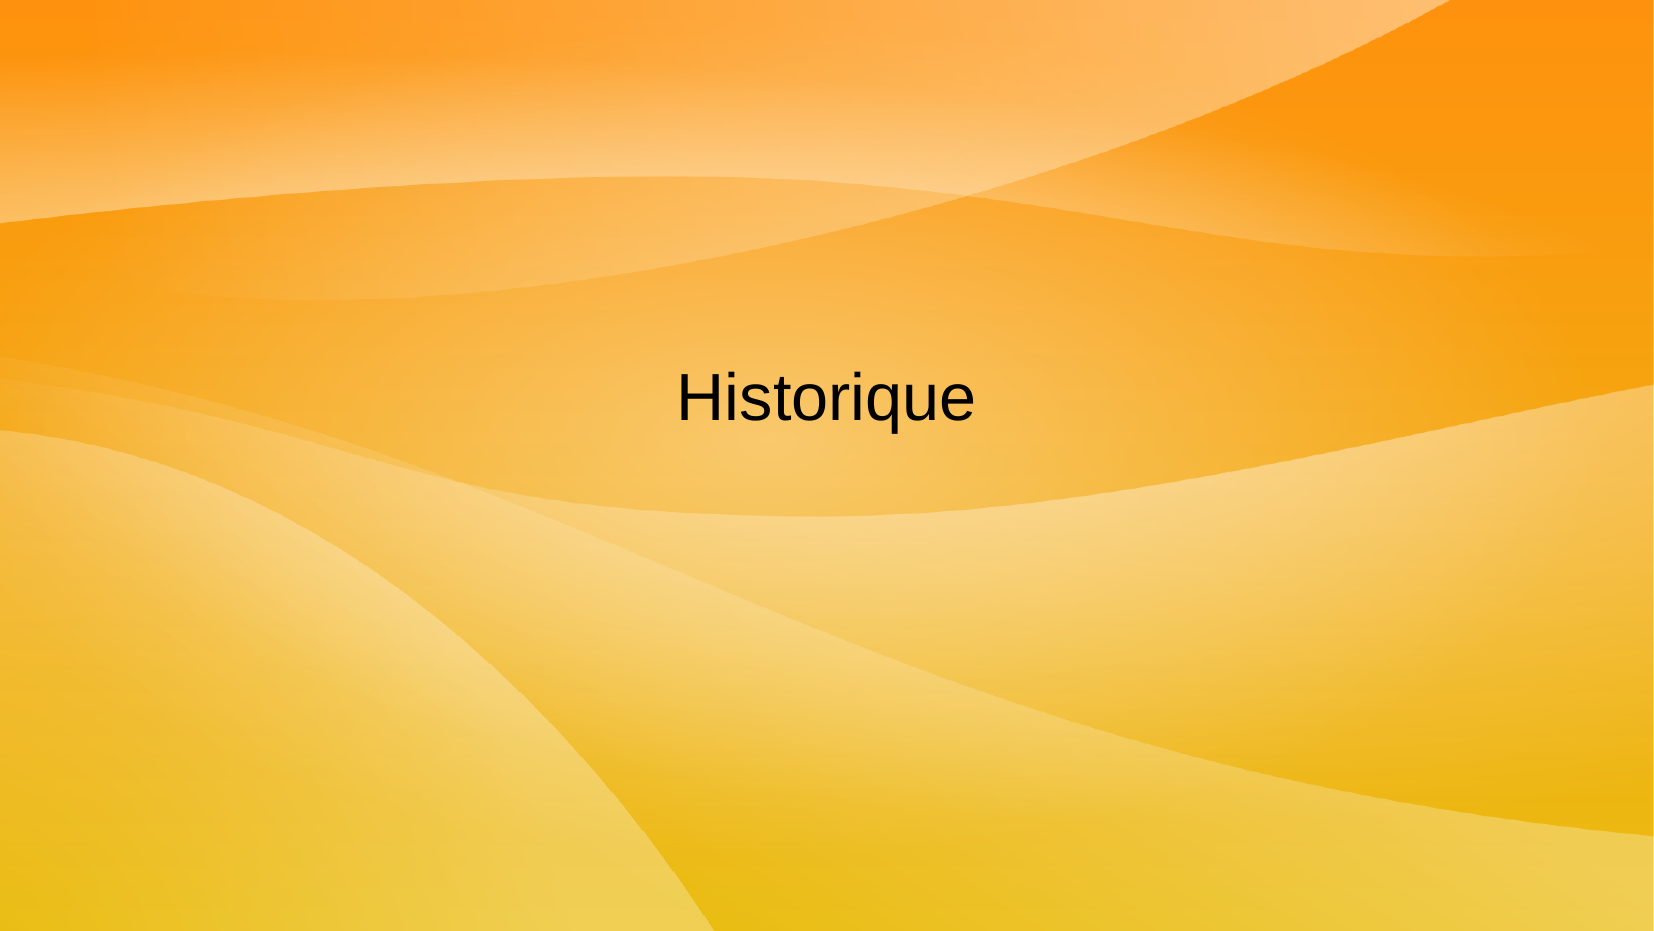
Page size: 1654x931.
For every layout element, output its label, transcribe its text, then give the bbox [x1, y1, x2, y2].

subtitle Historique [82, 37, 1571, 757]
picture [0, 0, 1654, 931]
